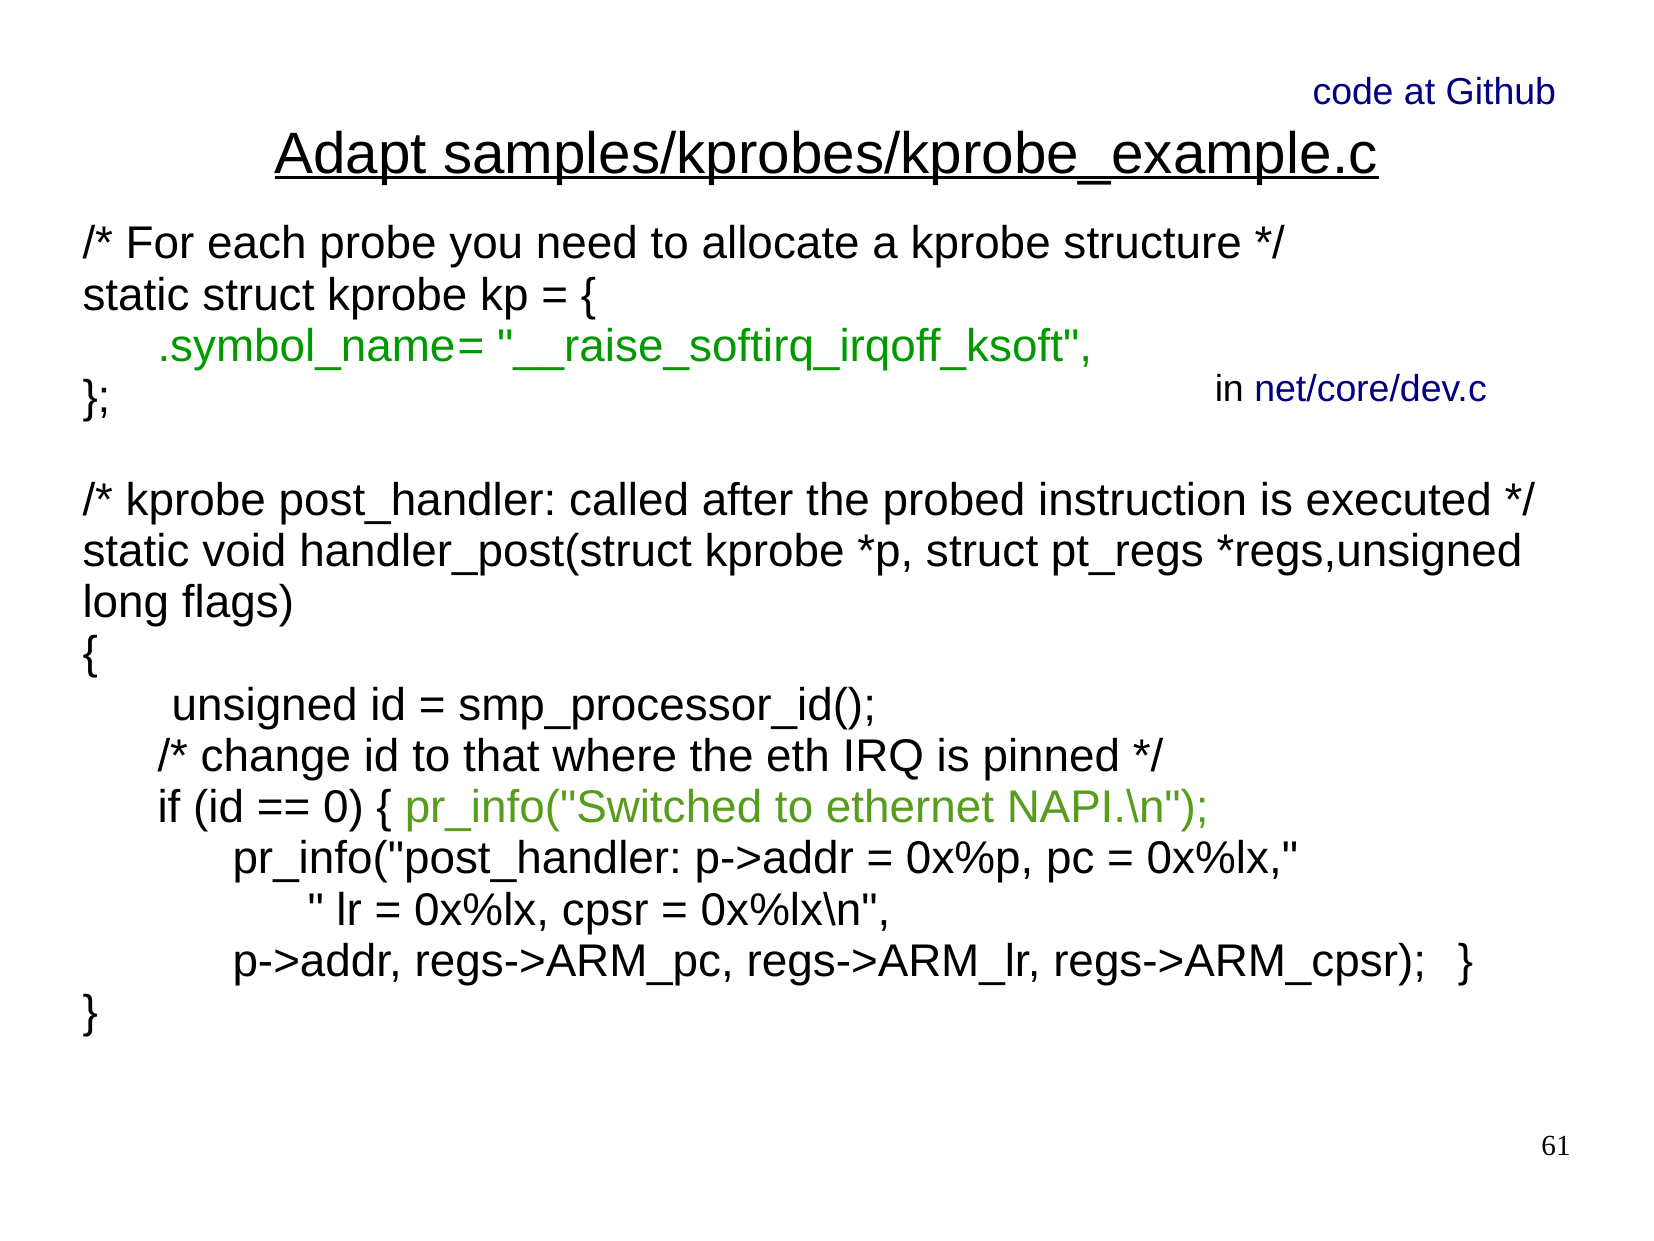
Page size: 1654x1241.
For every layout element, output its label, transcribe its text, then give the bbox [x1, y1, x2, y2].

text_box in net/core/dev.c [1200, 360, 1516, 417]
title Adapt samples/kprobes/kprobe_example.c [82, 49, 1571, 210]
text_box code at Github [1297, 63, 1571, 121]
text_box /* For each probe you need to allocate a kprobe structure */ static struct kprobe kp = { .symbol_name = "__raise_softirq_irqoff_ksoft", }; /* kprobe post_handler: called after the probed instruction is executed */ static void handler_post(struct kprobe *p, struct pt_regs *regs,unsigned long flags) { unsigned id = smp_processor_id(); /* change id to that where the eth IRQ is pinned */ if (id == 0) { pr_info("Switched to ethernet NAPI.\n"); pr_info("post_handler: p->addr = 0x%p, pc = 0x%lx," " lr = 0x%lx, cpsr = 0x%lx\n", p->addr, regs->ARM_pc, regs->ARM_lr, regs->ARM_cpsr); } } [67, 210, 1576, 1065]
